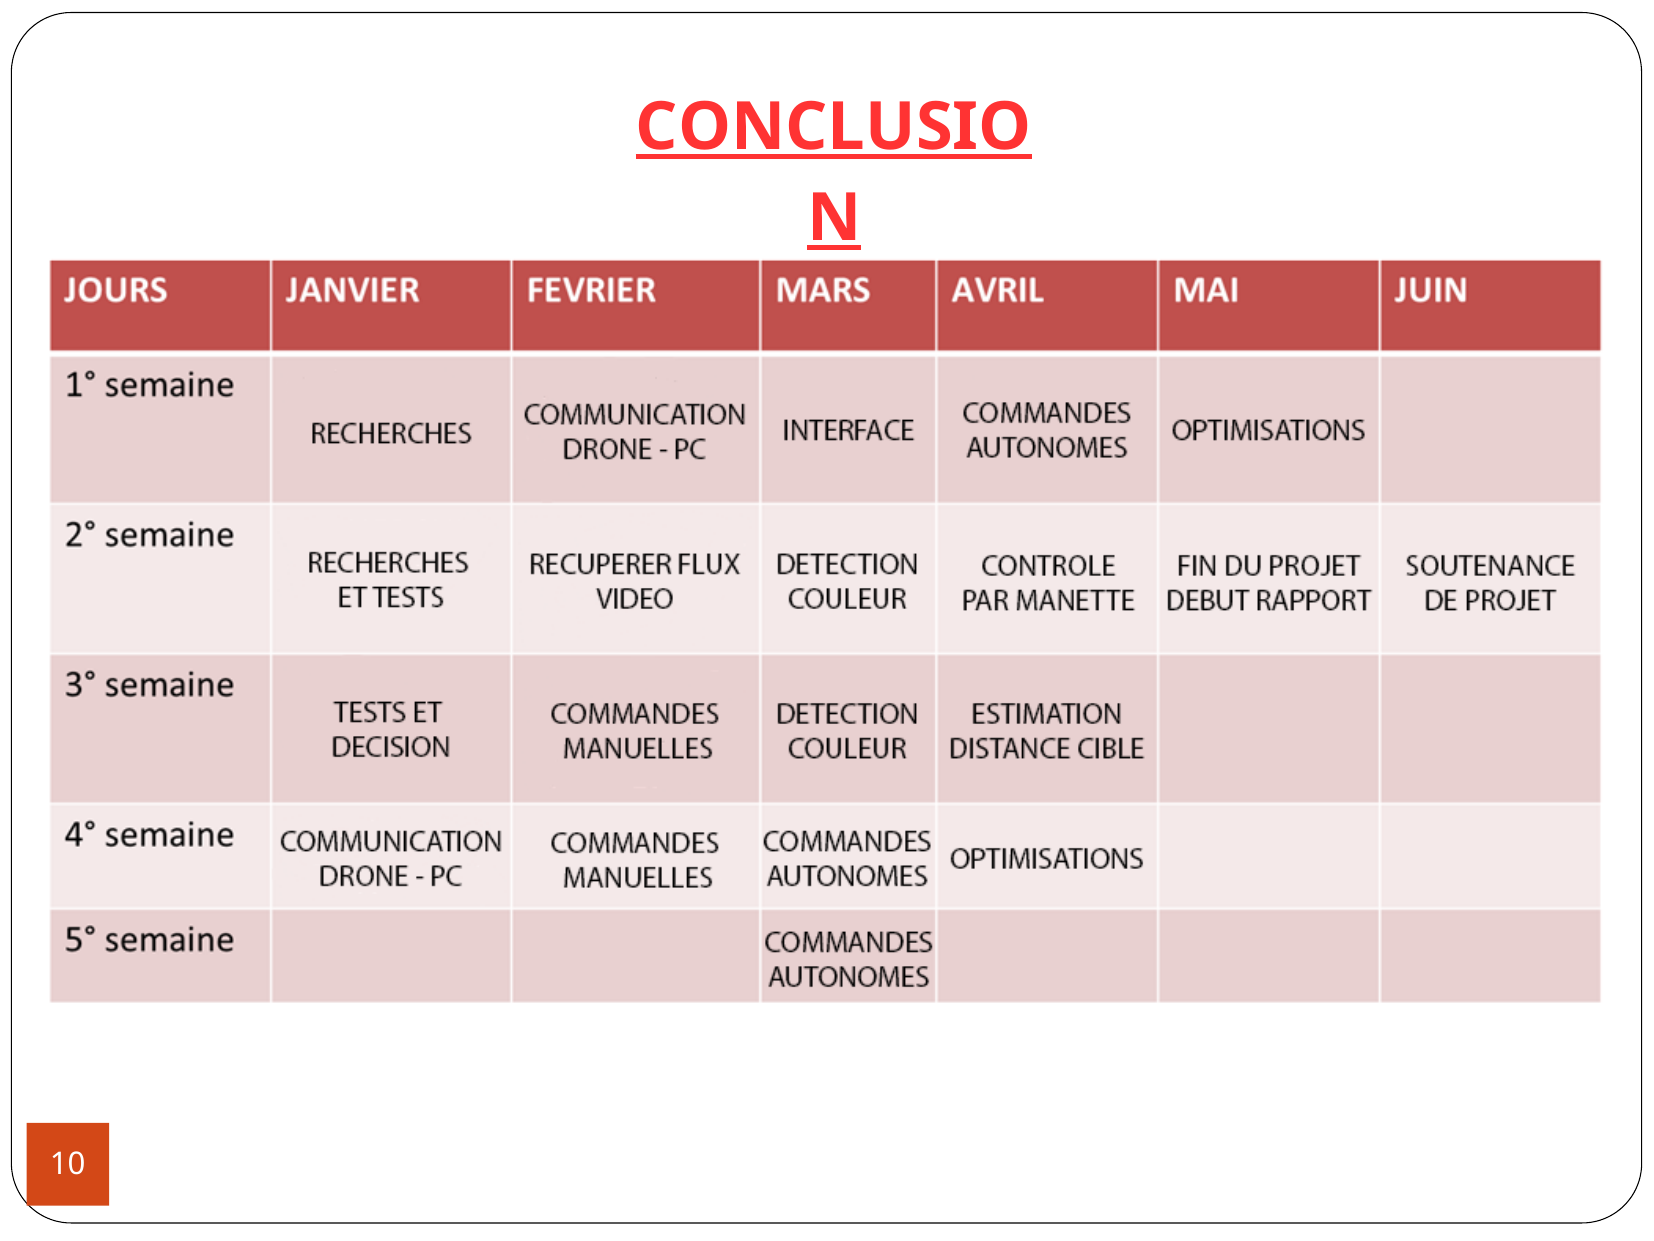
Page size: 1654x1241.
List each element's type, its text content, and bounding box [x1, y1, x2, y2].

text_box CONCLUSION [617, 70, 1052, 172]
text_box <numéro> [26, 1122, 110, 1206]
picture [47, 253, 1607, 1006]
